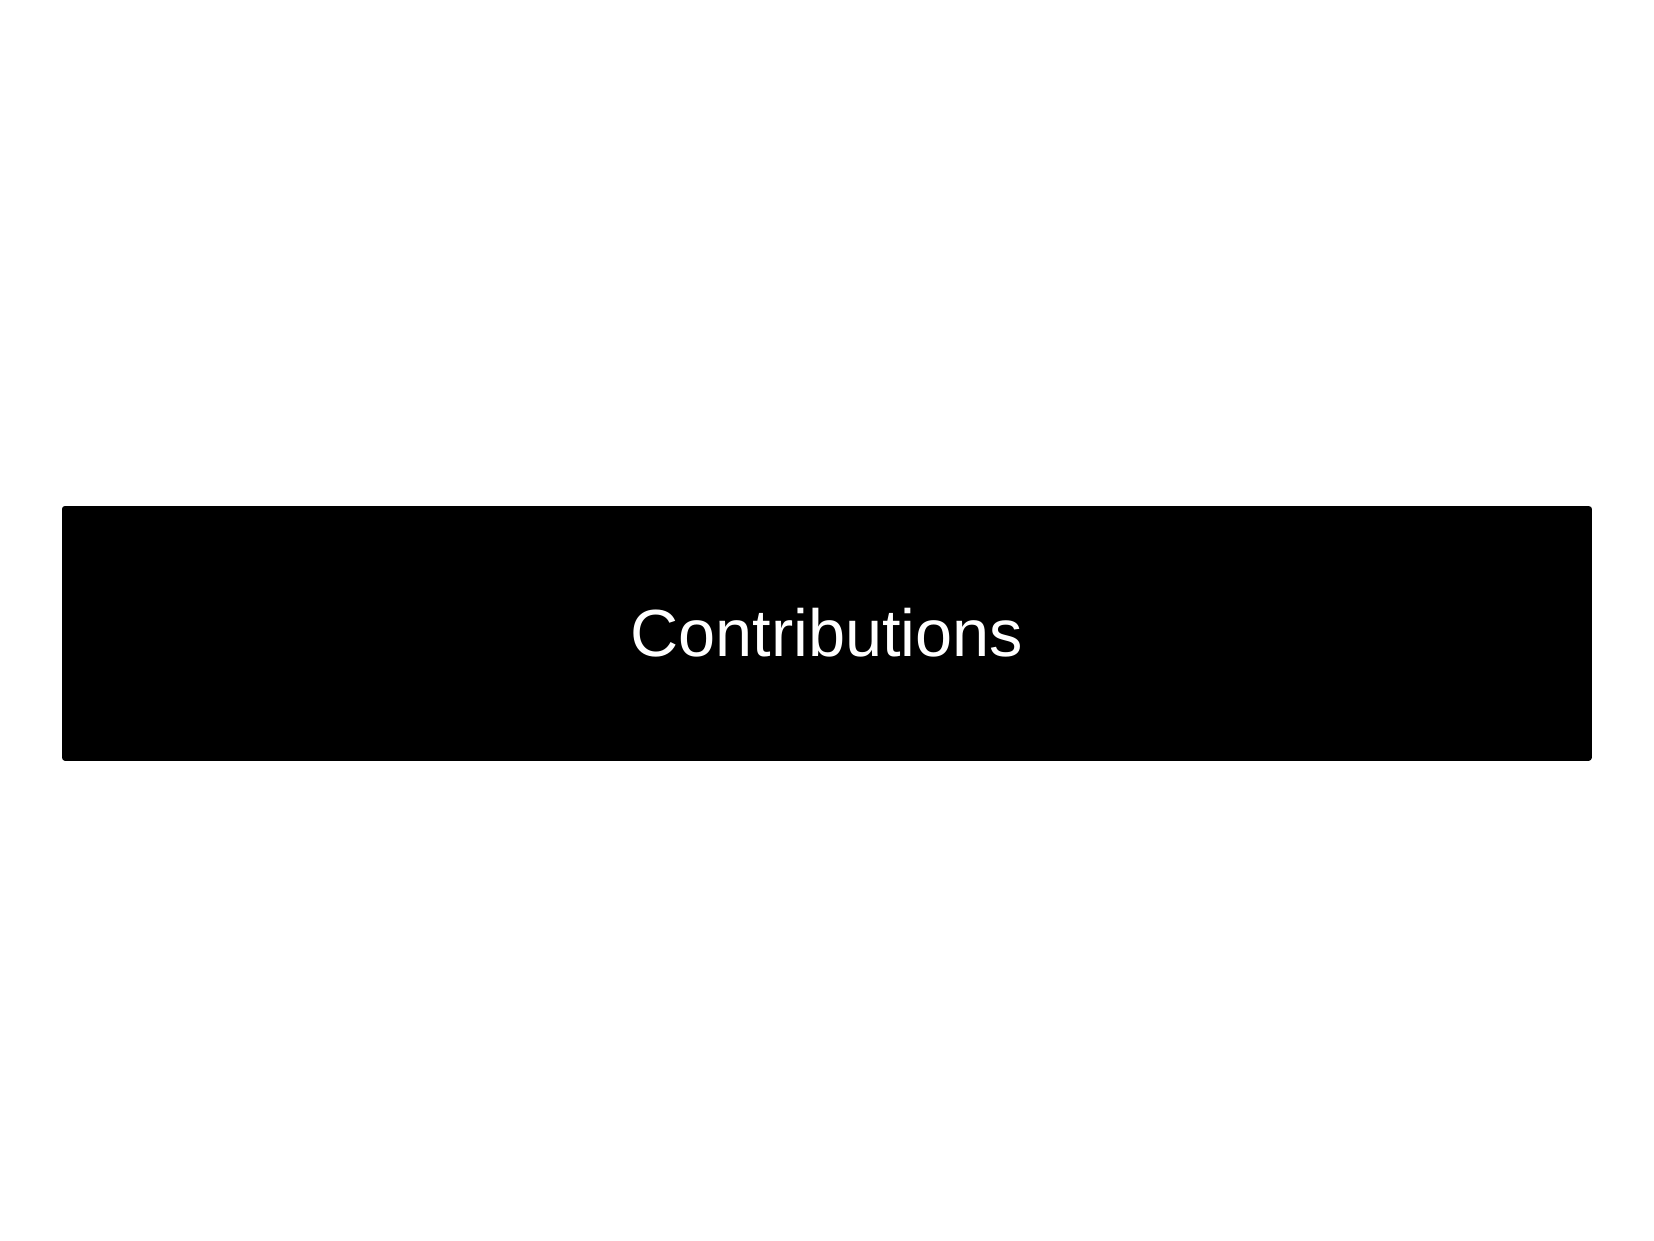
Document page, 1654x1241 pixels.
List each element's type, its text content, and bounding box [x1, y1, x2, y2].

subtitle Contributions [64, 508, 1589, 758]
